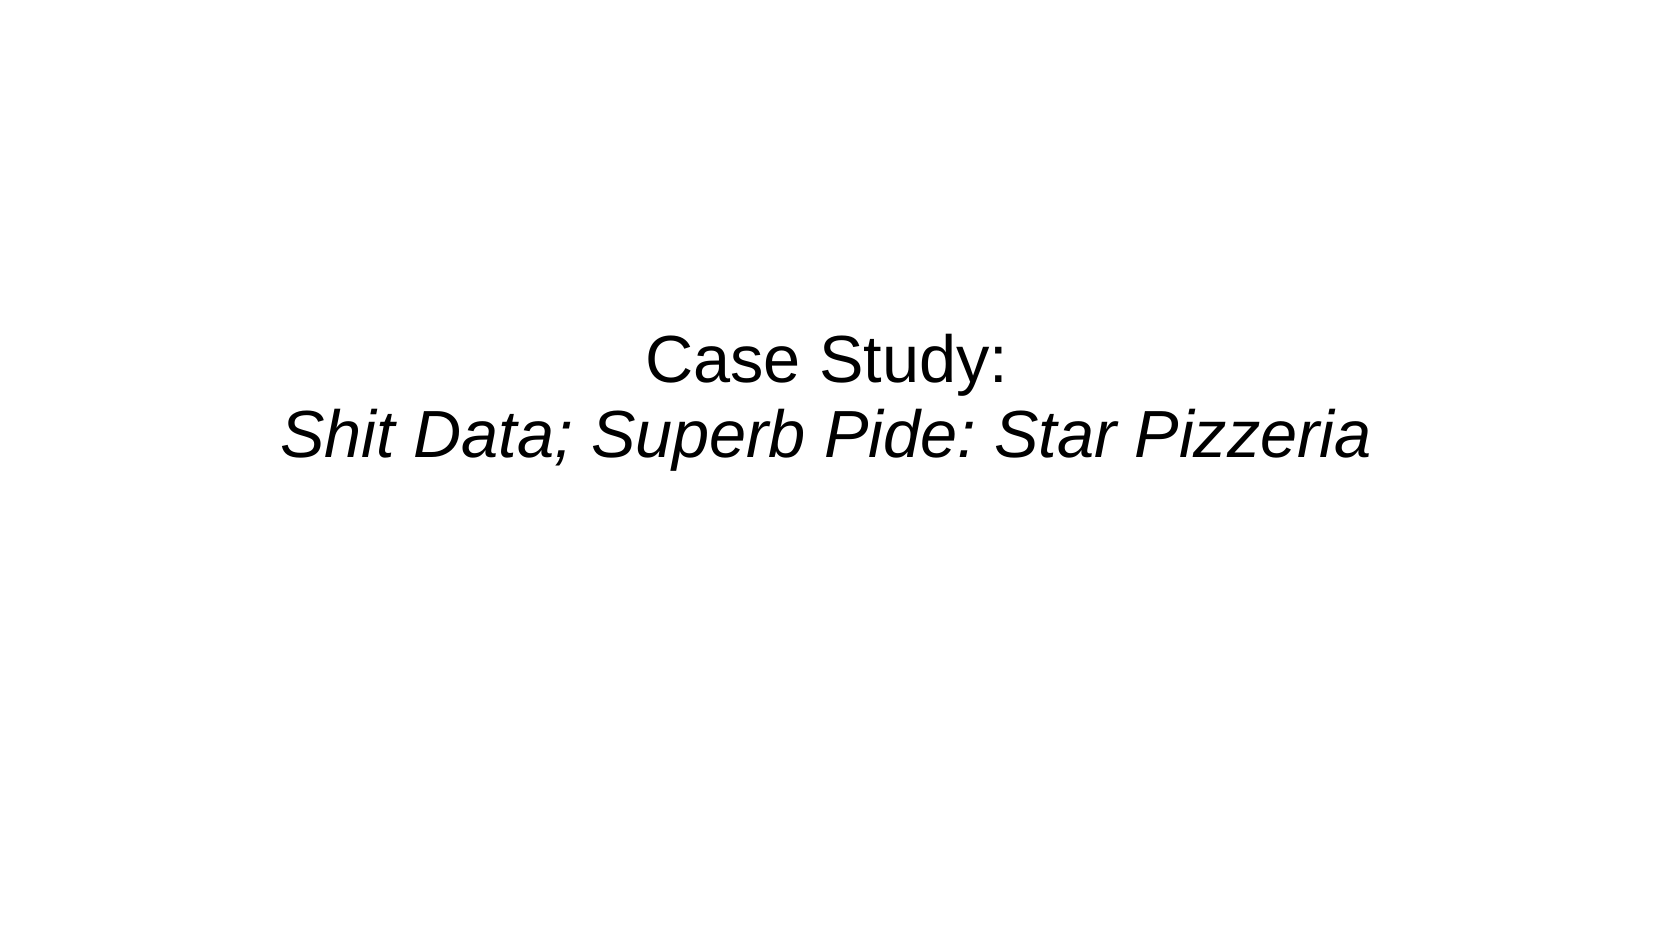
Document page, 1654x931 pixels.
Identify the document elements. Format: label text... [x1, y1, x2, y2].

subtitle Case Study: Shit Data; Superb Pide: Star Pizzeria [82, 37, 1571, 757]
